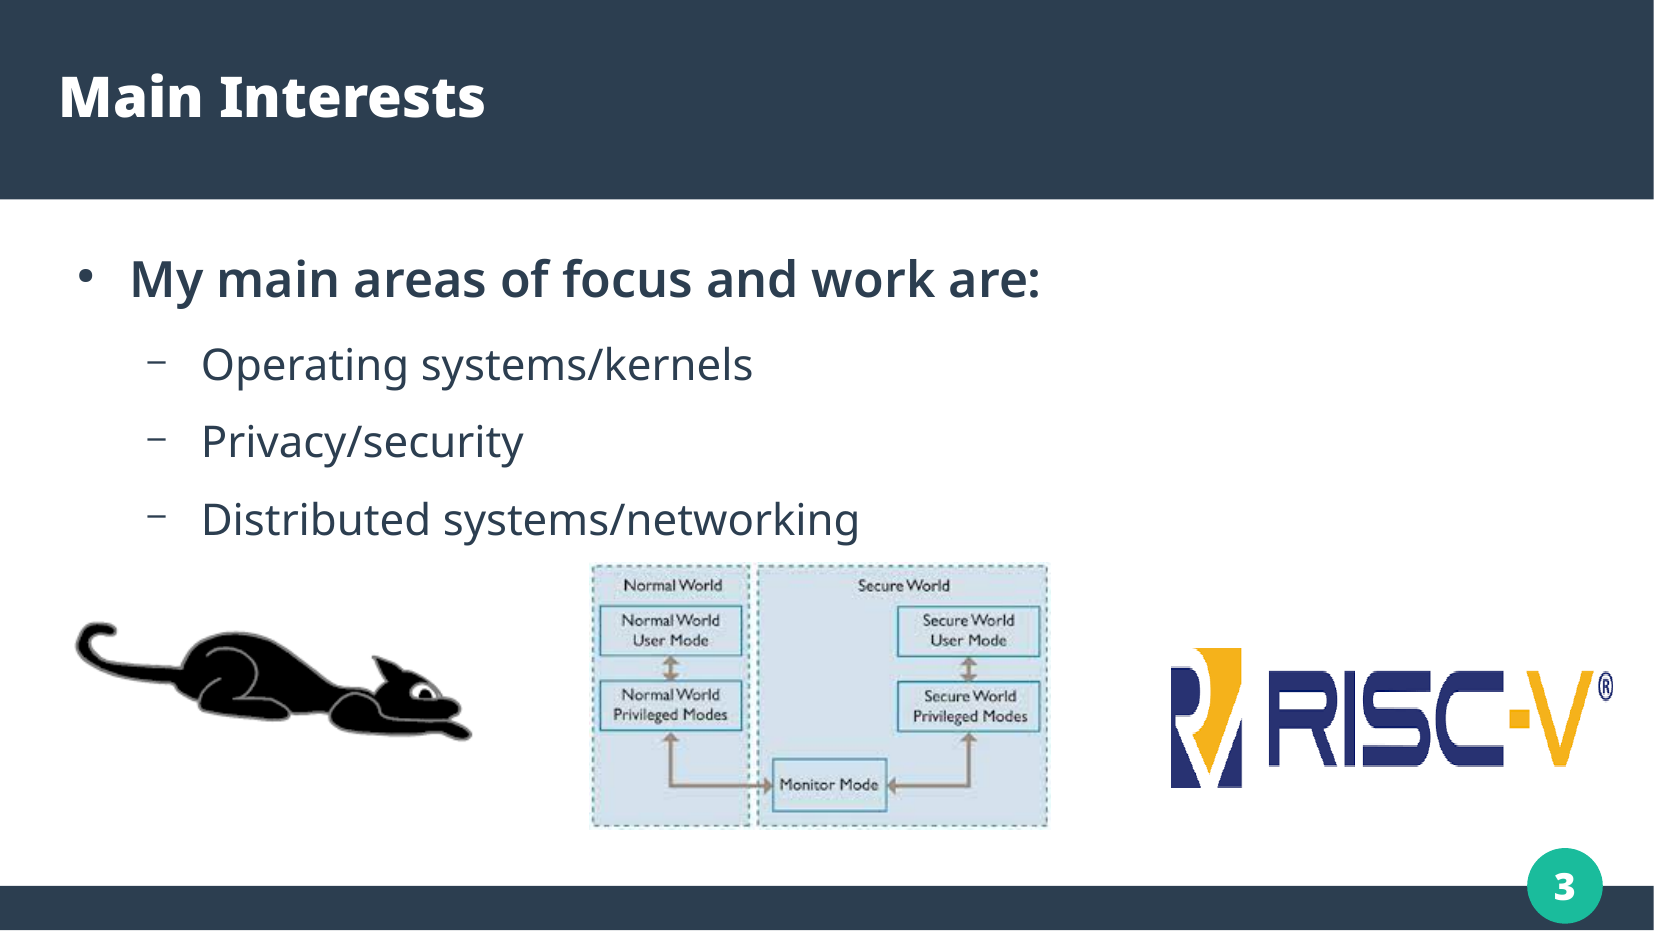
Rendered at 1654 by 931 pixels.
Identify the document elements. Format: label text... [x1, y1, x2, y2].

picture [1171, 648, 1613, 788]
picture [37, 562, 535, 811]
title Main Interests [59, 37, 1595, 156]
list My main areas of focus and work are: Operating systems/kernels Privacy/security Distributed systems/networking [59, 243, 1595, 864]
picture [589, 562, 1051, 830]
